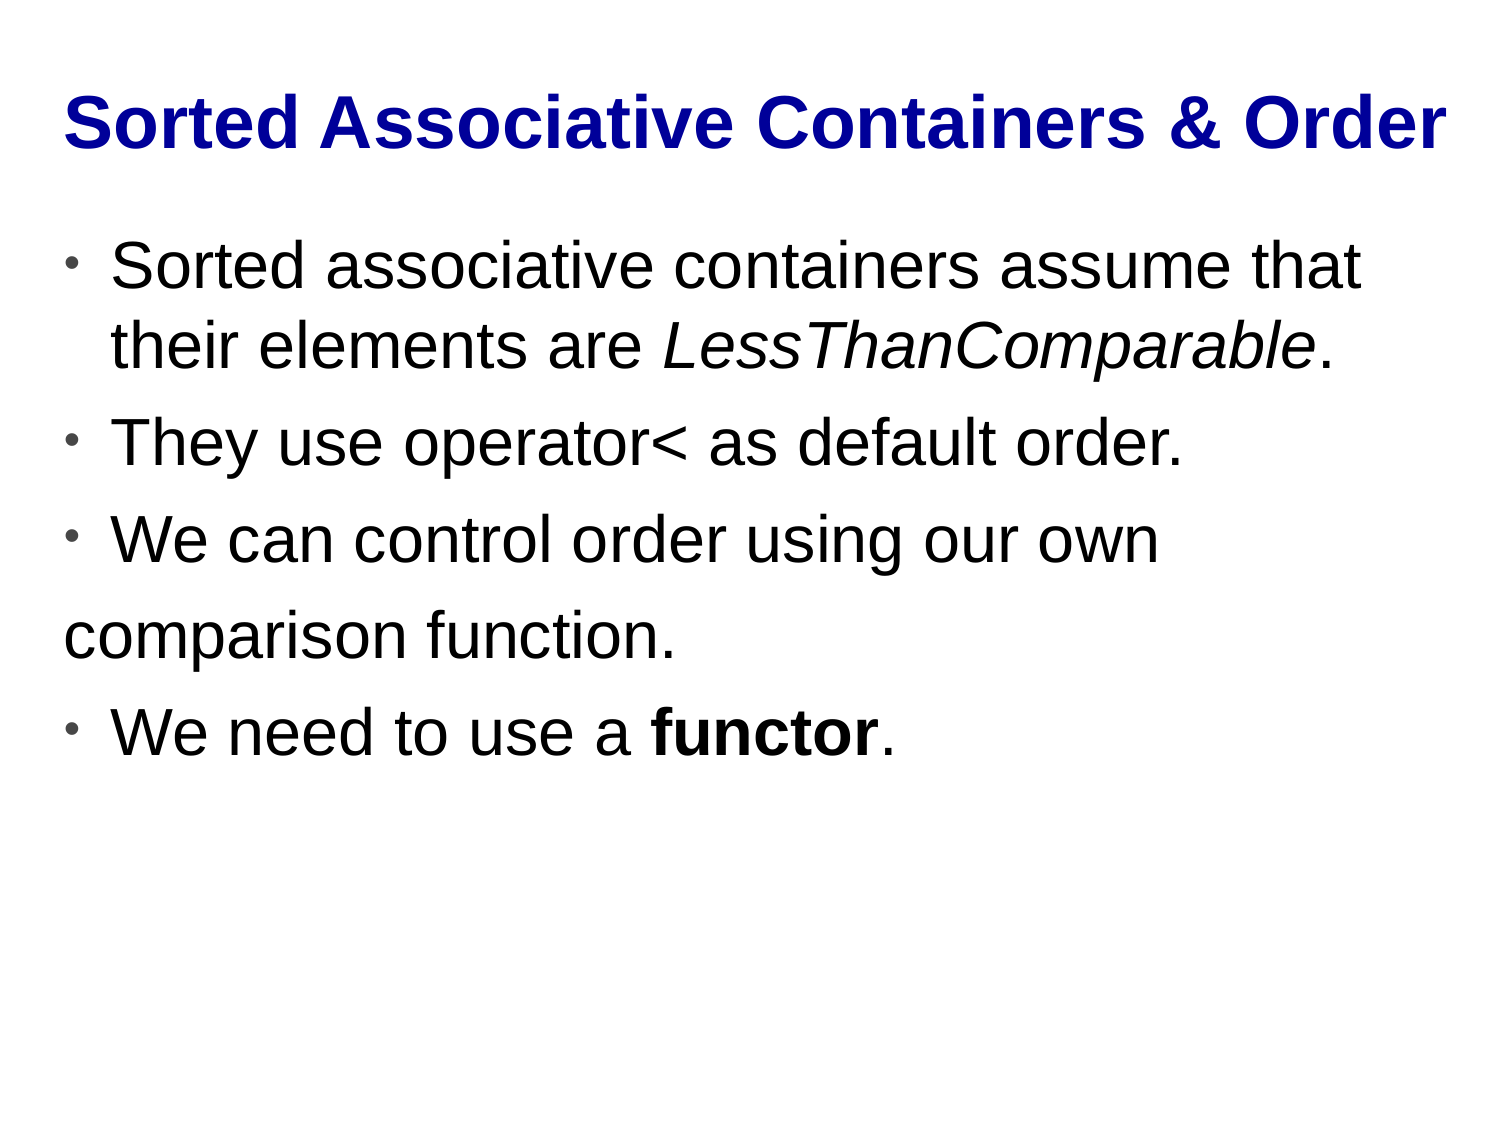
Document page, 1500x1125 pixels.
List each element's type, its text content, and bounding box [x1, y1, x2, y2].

title Sorted Associative Containers & Order [48, 17, 1468, 220]
list Sorted associative containers assume that their elements are LessThanComparable. They use operator< as default order. We can control order using our own comparison function. We need to use a functor. [49, 215, 1466, 868]
